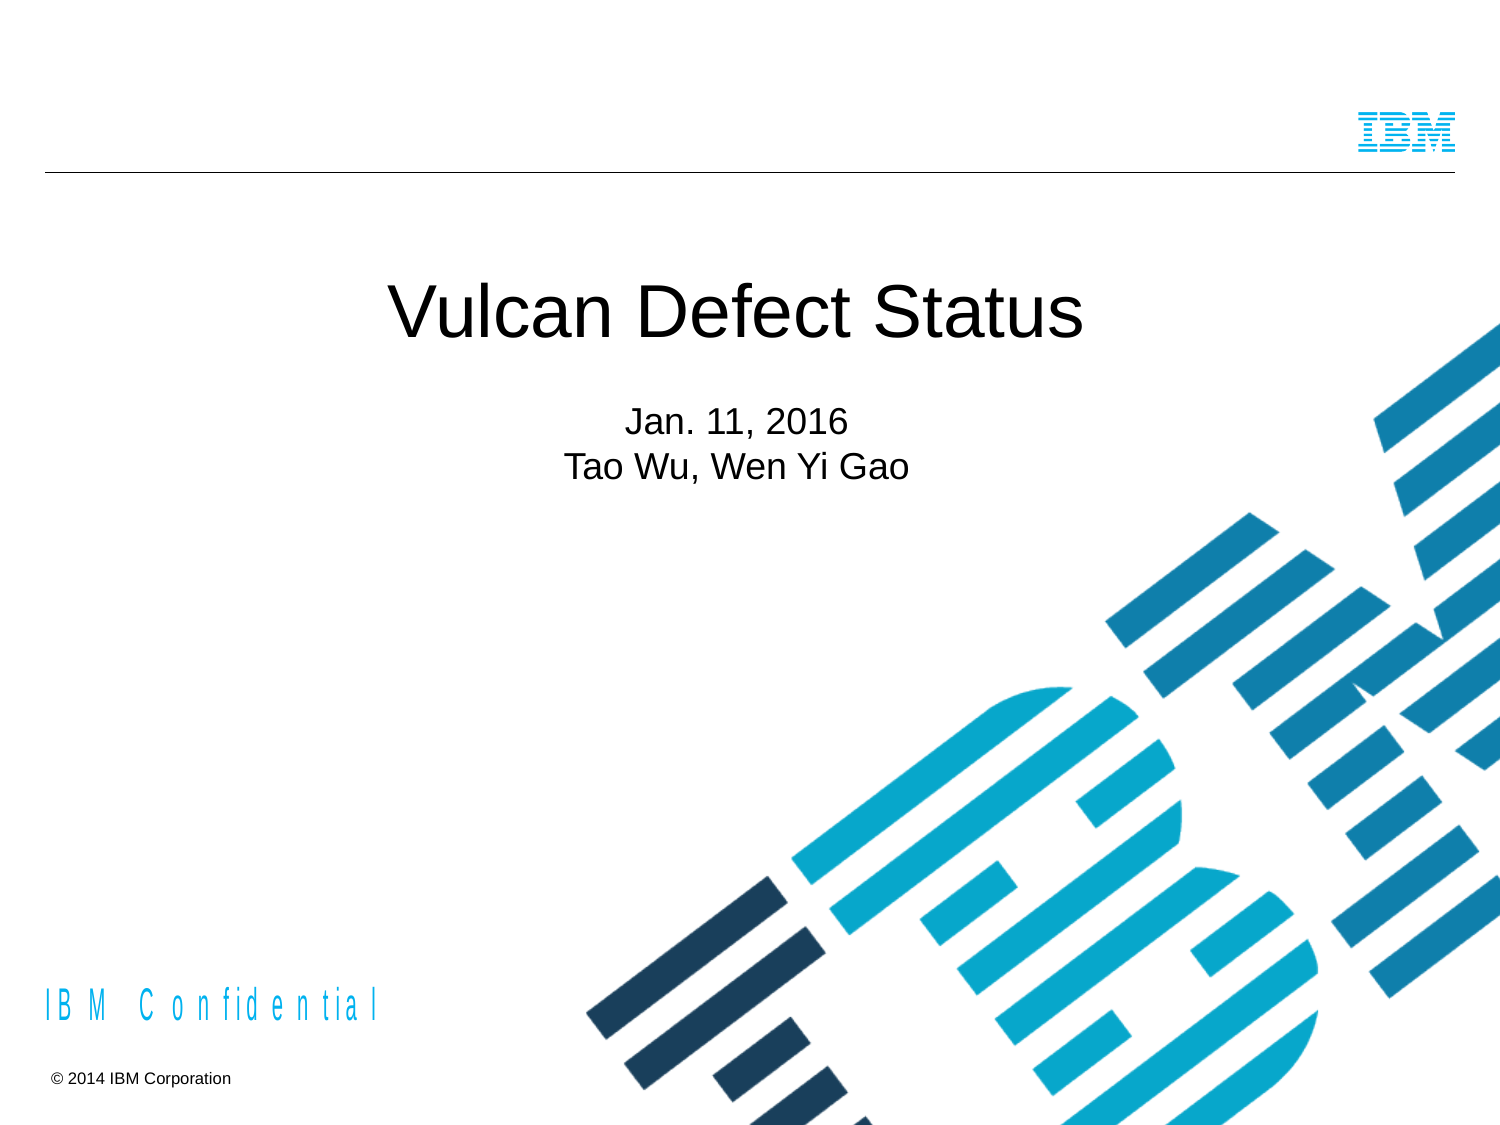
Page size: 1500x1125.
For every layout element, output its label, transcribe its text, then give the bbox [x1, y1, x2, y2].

title Vulcan Defect Status Jan. 11, 2016 Tao Wu, Wen Yi Gao [22, 196, 1416, 554]
picture [29, 972, 400, 1040]
picture [1358, 112, 1455, 152]
picture [585, 308, 1500, 1125]
